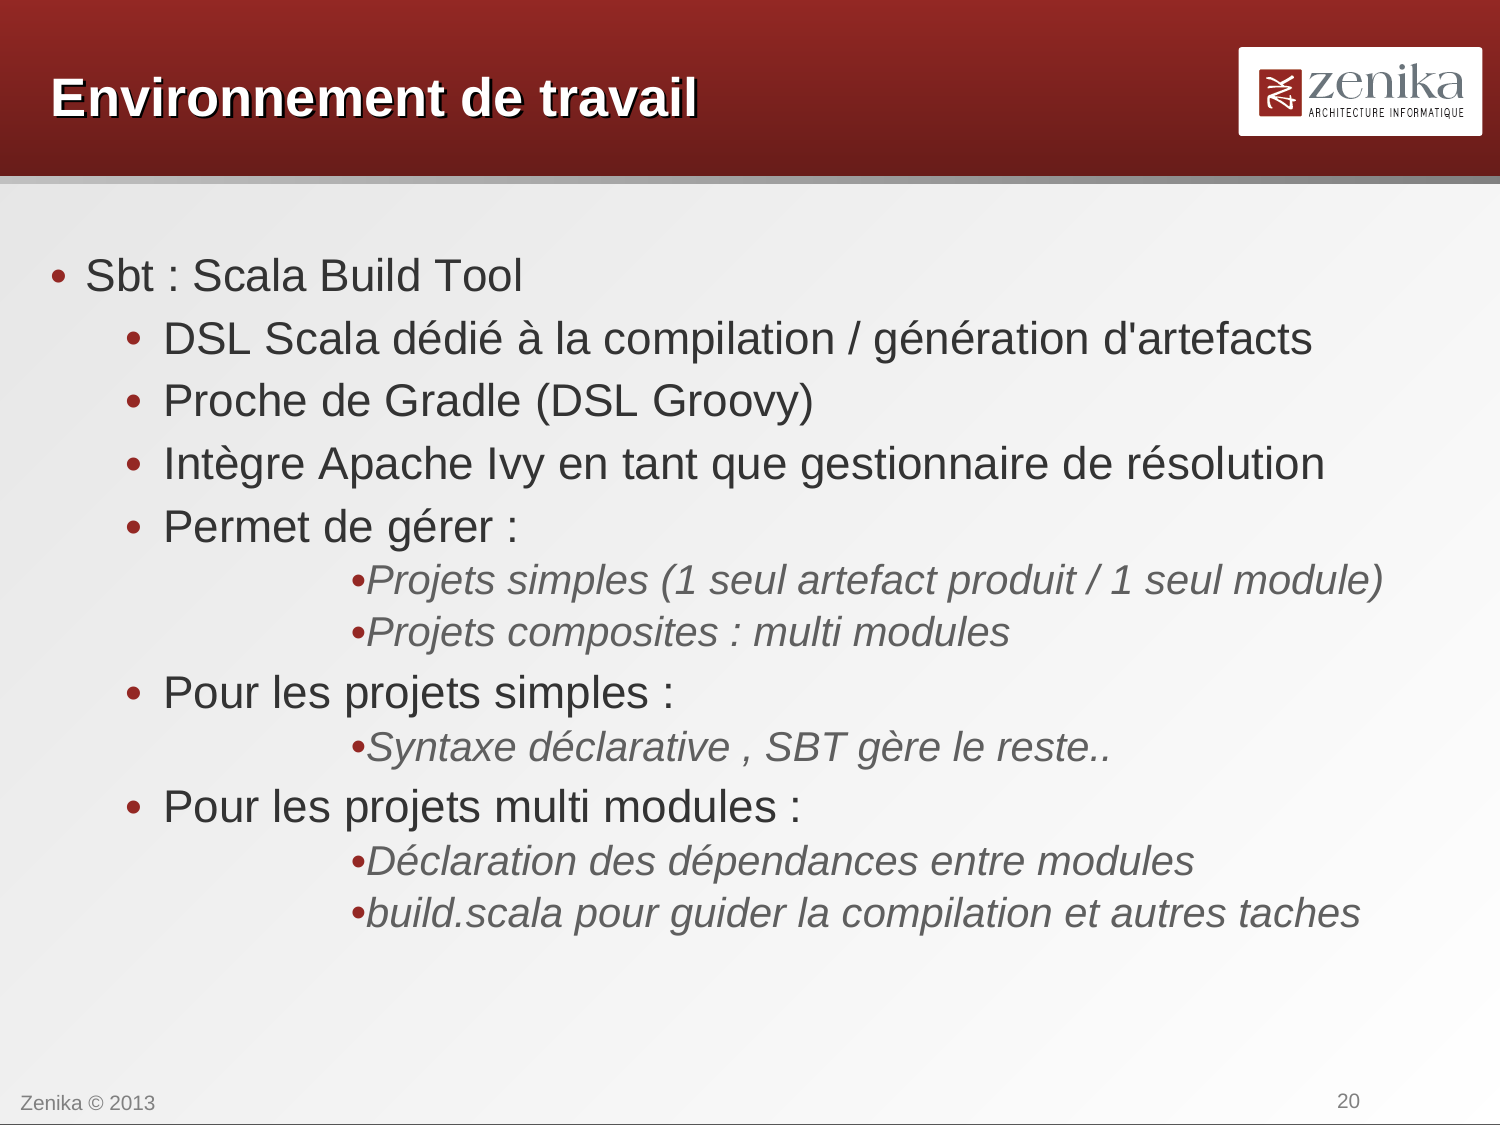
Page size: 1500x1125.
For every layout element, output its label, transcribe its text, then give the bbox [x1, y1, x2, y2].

picture [1257, 58, 1464, 125]
title Environnement de travail [50, 15, 1206, 180]
list Sbt : Scala Build Tool DSL Scala dédié à la compilation / génération d'artefacts Proche de Gradle (DSL Groovy) Intègre Apache Ivy en tant que gestionnaire de résolution Permet de gérer : Projets simples (1 seul artefact produit / 1 seul module) Projets composites : multi modules Pour les projets simples : Syntaxe déclarative , SBT gère le reste.. Pour les projets multi modules : Déclaration des dépendances entre modules build.scala pour guider la compilation et autres taches [50, 249, 1435, 1079]
